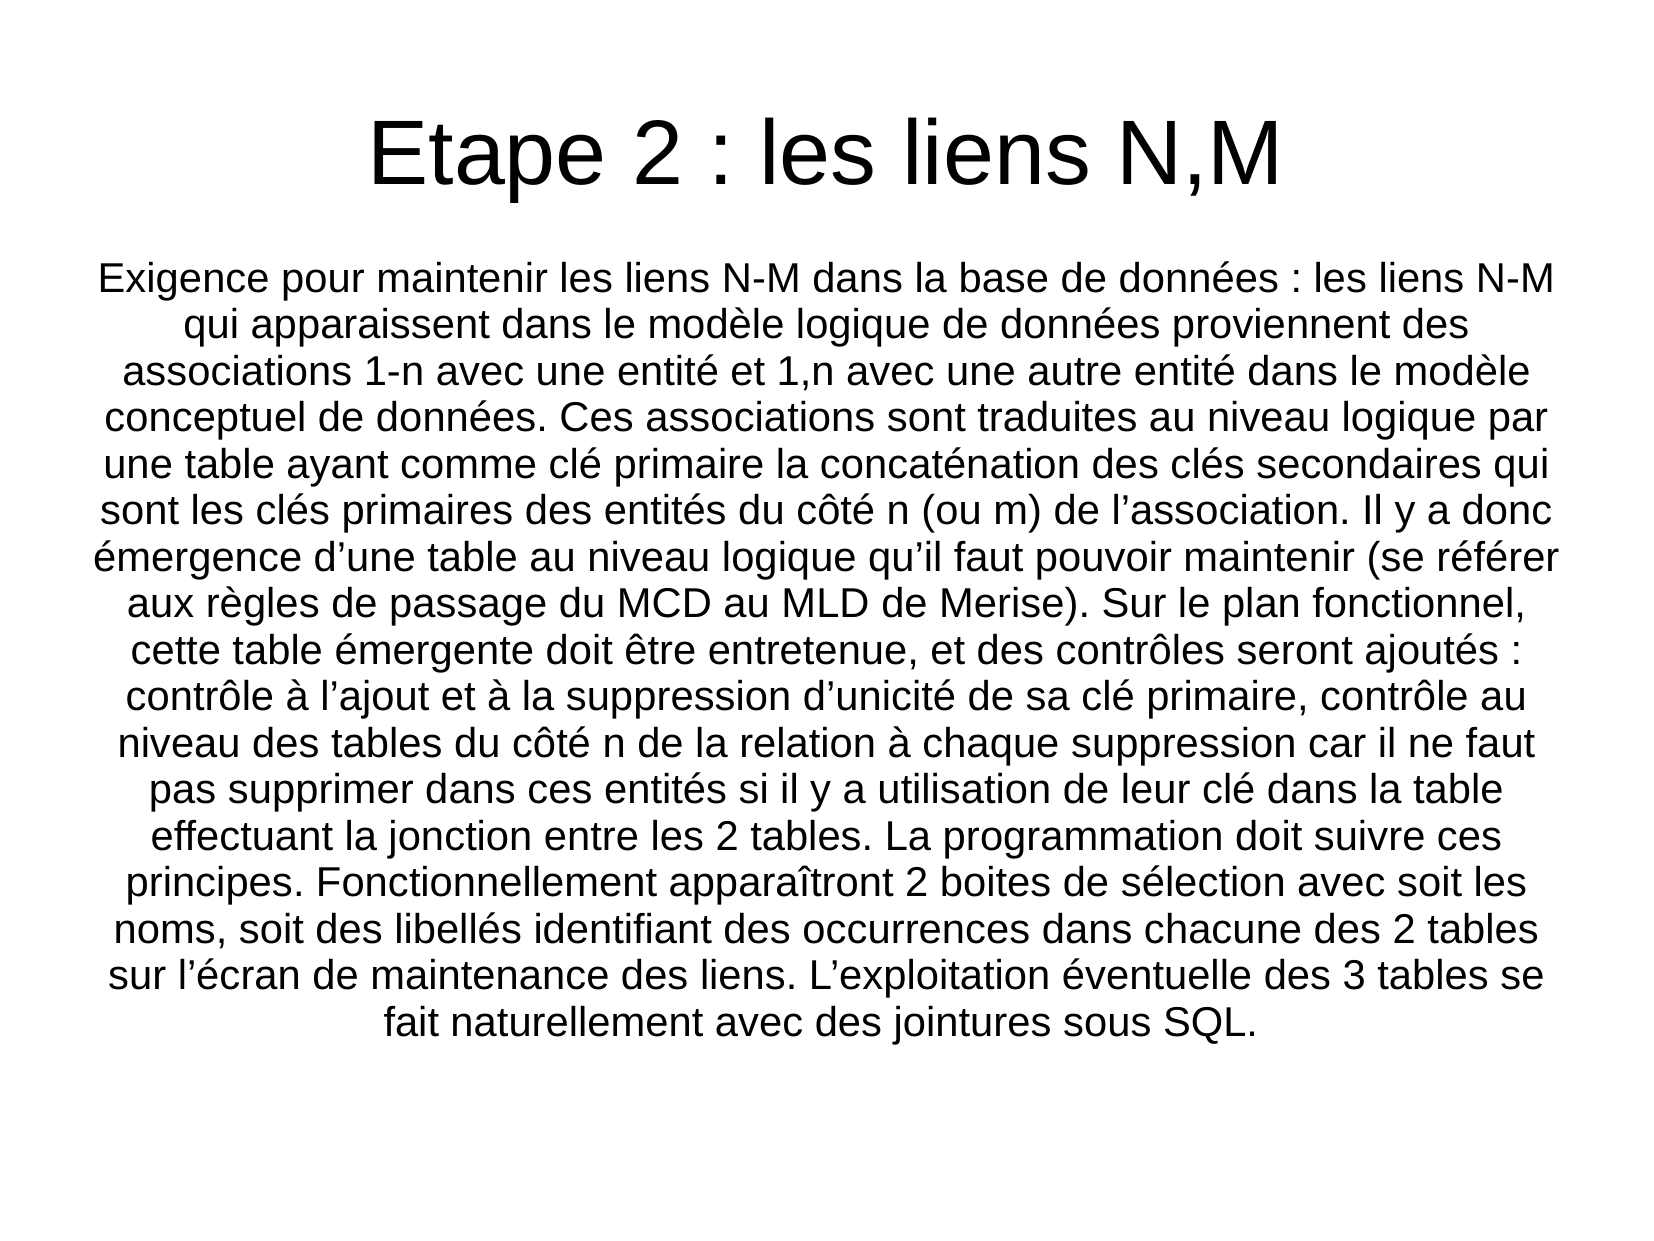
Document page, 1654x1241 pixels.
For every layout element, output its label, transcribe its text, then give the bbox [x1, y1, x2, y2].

title Etape 2 : les liens N,M [82, 49, 1571, 252]
subtitle Exigence pour maintenir les liens N-M dans la base de données : les liens N-M qui apparaissent dans le modèle logique de données proviennent des associations 1-n avec une entité et 1,n avec une autre entité dans le modèle conceptuel de données. Ces associations sont traduites au niveau logique par une table ayant comme clé primaire la concaténation des clés secondaires qui sont les clés primaires des entités du côté n (ou m) de l’association. Il y a donc émergence d’une table au niveau logique qu’il faut pouvoir maintenir (se référer aux règles de passage du MCD au MLD de Merise). Sur le plan fonctionnel, cette table émergente doit être entretenue, et des contrôles seront ajoutés : contrôle à l’ajout et à la suppression d’unicité de sa clé primaire, contrôle au niveau des tables du côté n de la relation à chaque suppression car il ne faut pas supprimer dans ces entités si il y a utilisation de leur clé dans la table effectuant la jonction entre les 2 tables. La programmation doit suivre ces principes. Fonctionnellement apparaîtront 2 boites de sélection avec soit les noms, soit des libellés identifiant des occurrences dans chacune des 2 tables sur l’écran de maintenance des liens. L’exploitation éventuelle des 3 tables se fait naturellement avec des jointures sous SQL. [82, 252, 1571, 1048]
